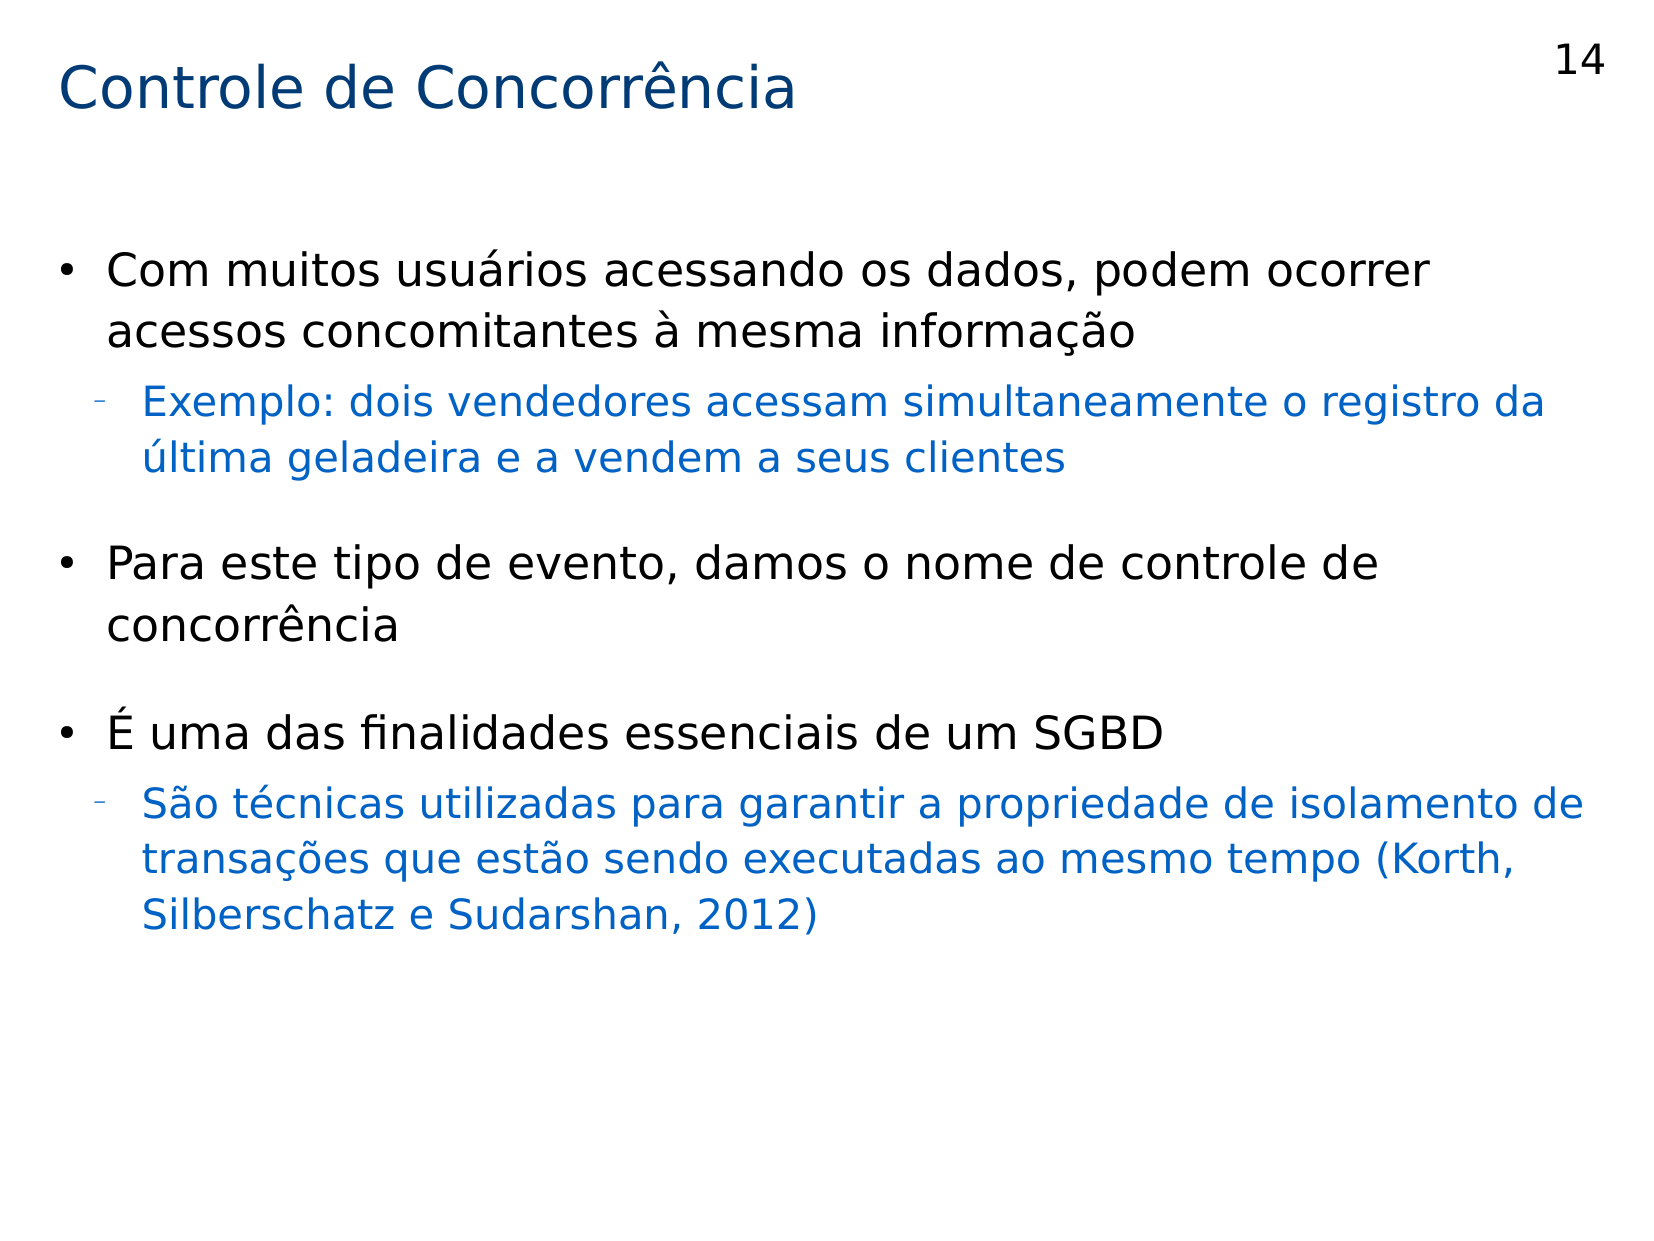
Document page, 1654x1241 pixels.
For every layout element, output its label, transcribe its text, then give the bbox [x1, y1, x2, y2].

list Com muitos usuários acessando os dados, podem ocorrer acessos concomitantes à mesma informação Exemplo: dois vendedores acessam simultaneamente o registro da última geladeira e a vendem a seus clientes Para este tipo de evento, damos o nome de controle de concorrência É uma das finalidades essenciais de um SGBD São técnicas utilizadas para garantir a propriedade de isolamento de transações que estão sendo executadas ao mesmo tempo (Korth, Silberschatz e Sudarshan, 2012) [59, 236, 1595, 1211]
title Controle de Concorrência [59, 29, 1506, 148]
